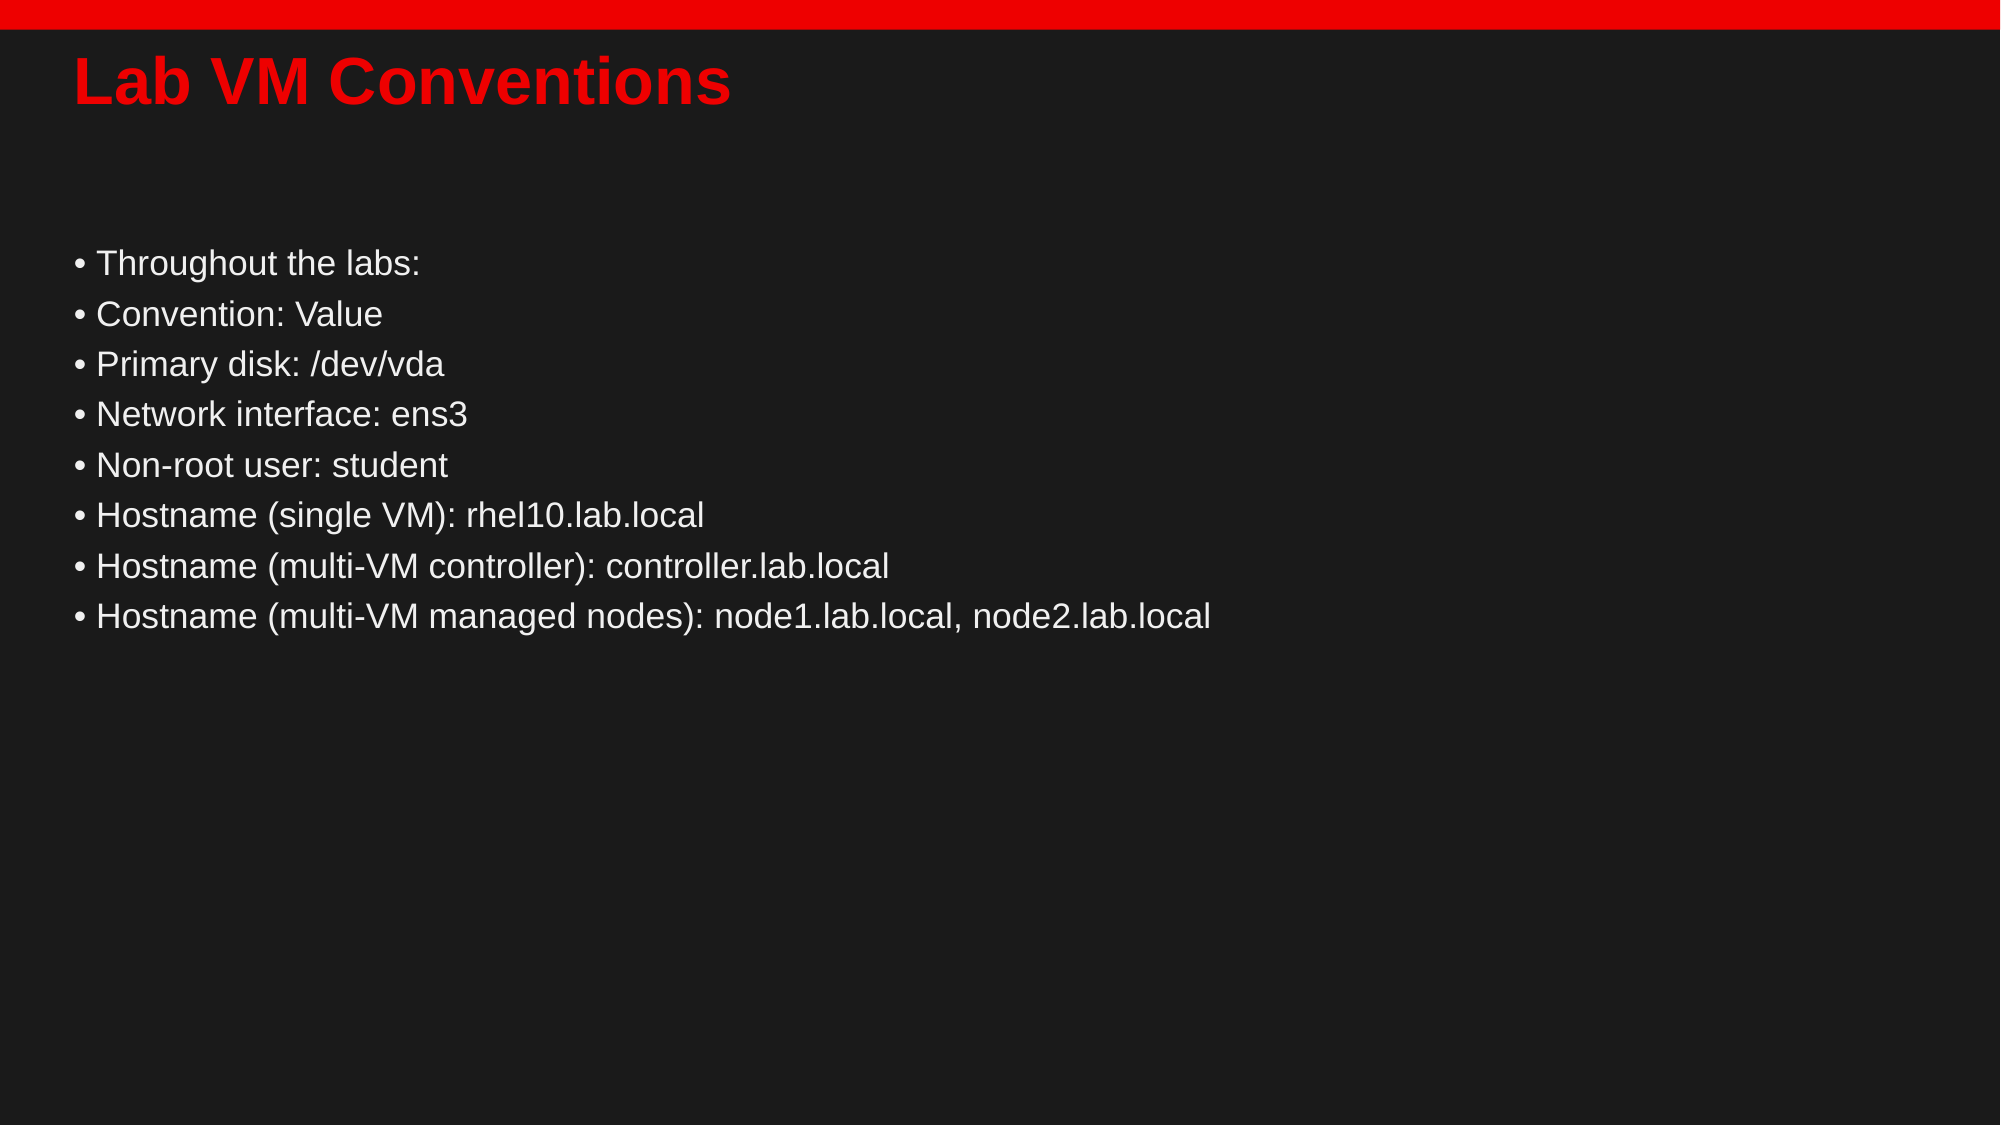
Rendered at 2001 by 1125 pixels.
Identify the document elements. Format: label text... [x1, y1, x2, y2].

text_box [0, 0, 2001, 30]
text_box Lab VM Conventions [59, 36, 1942, 208]
text_box • Throughout the labs: • Convention: Value • Primary disk: /dev/vda • Network interface: ens3 • Non-root user: student • Hostname (single VM): rhel10.lab.local • Hostname (multi-VM controller): controller.lab.local • Hostname (multi-VM managed nodes): node1.lab.local, node2.lab.local [59, 236, 1942, 1037]
